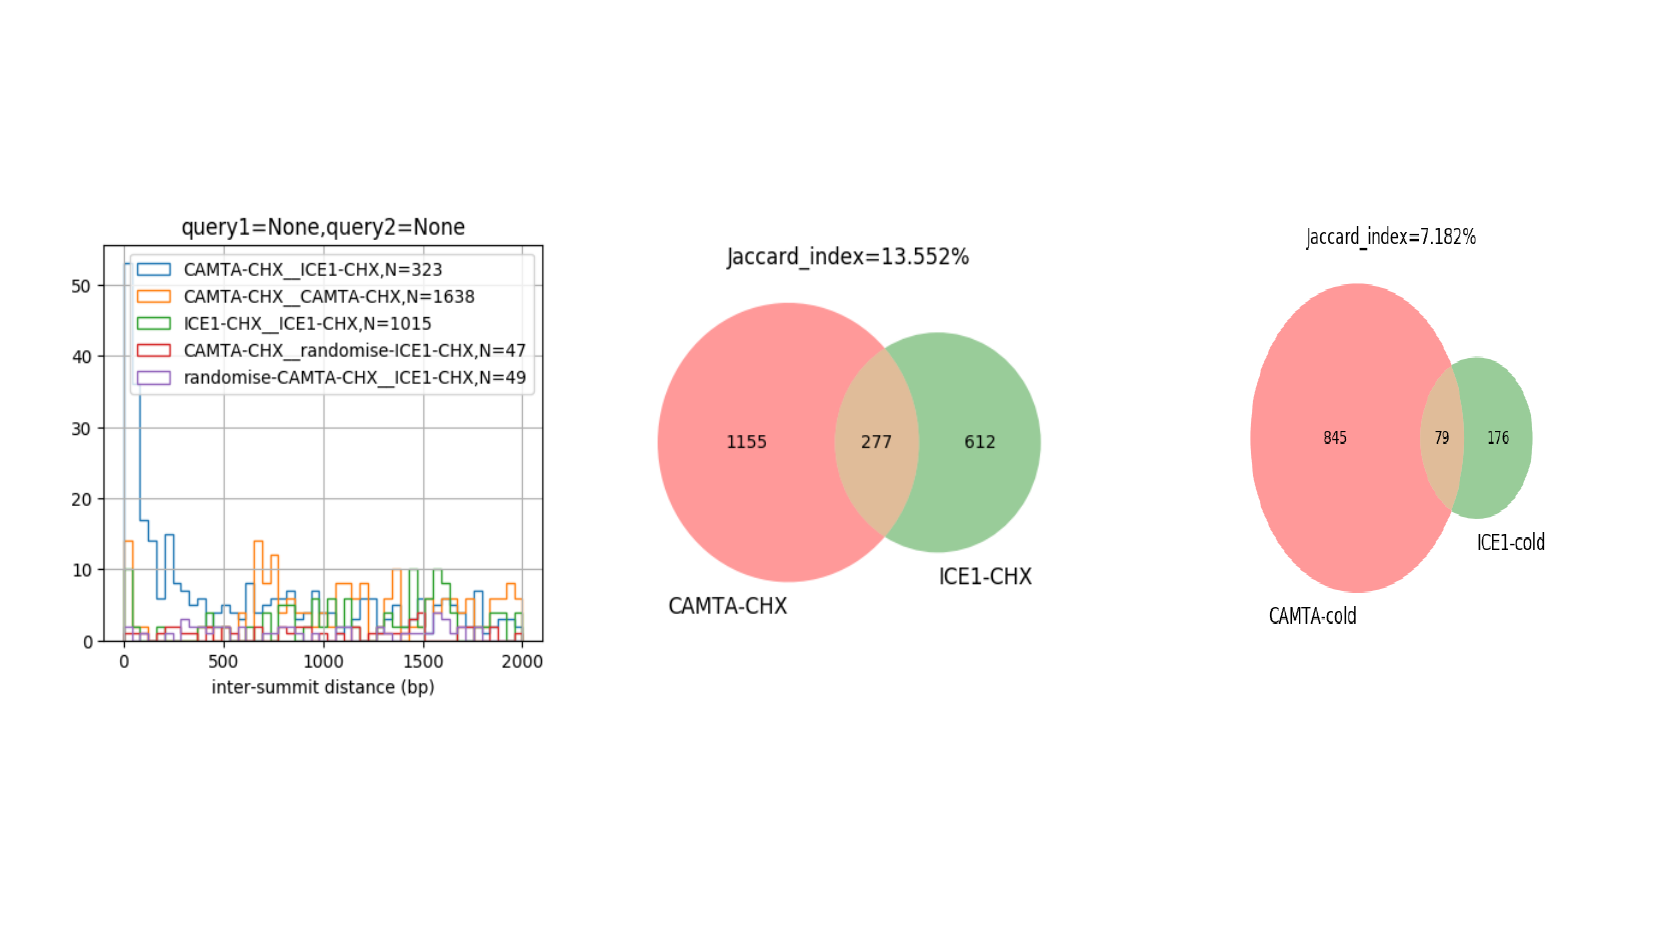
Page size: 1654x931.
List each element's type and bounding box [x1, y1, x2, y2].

picture [59, 200, 1619, 709]
